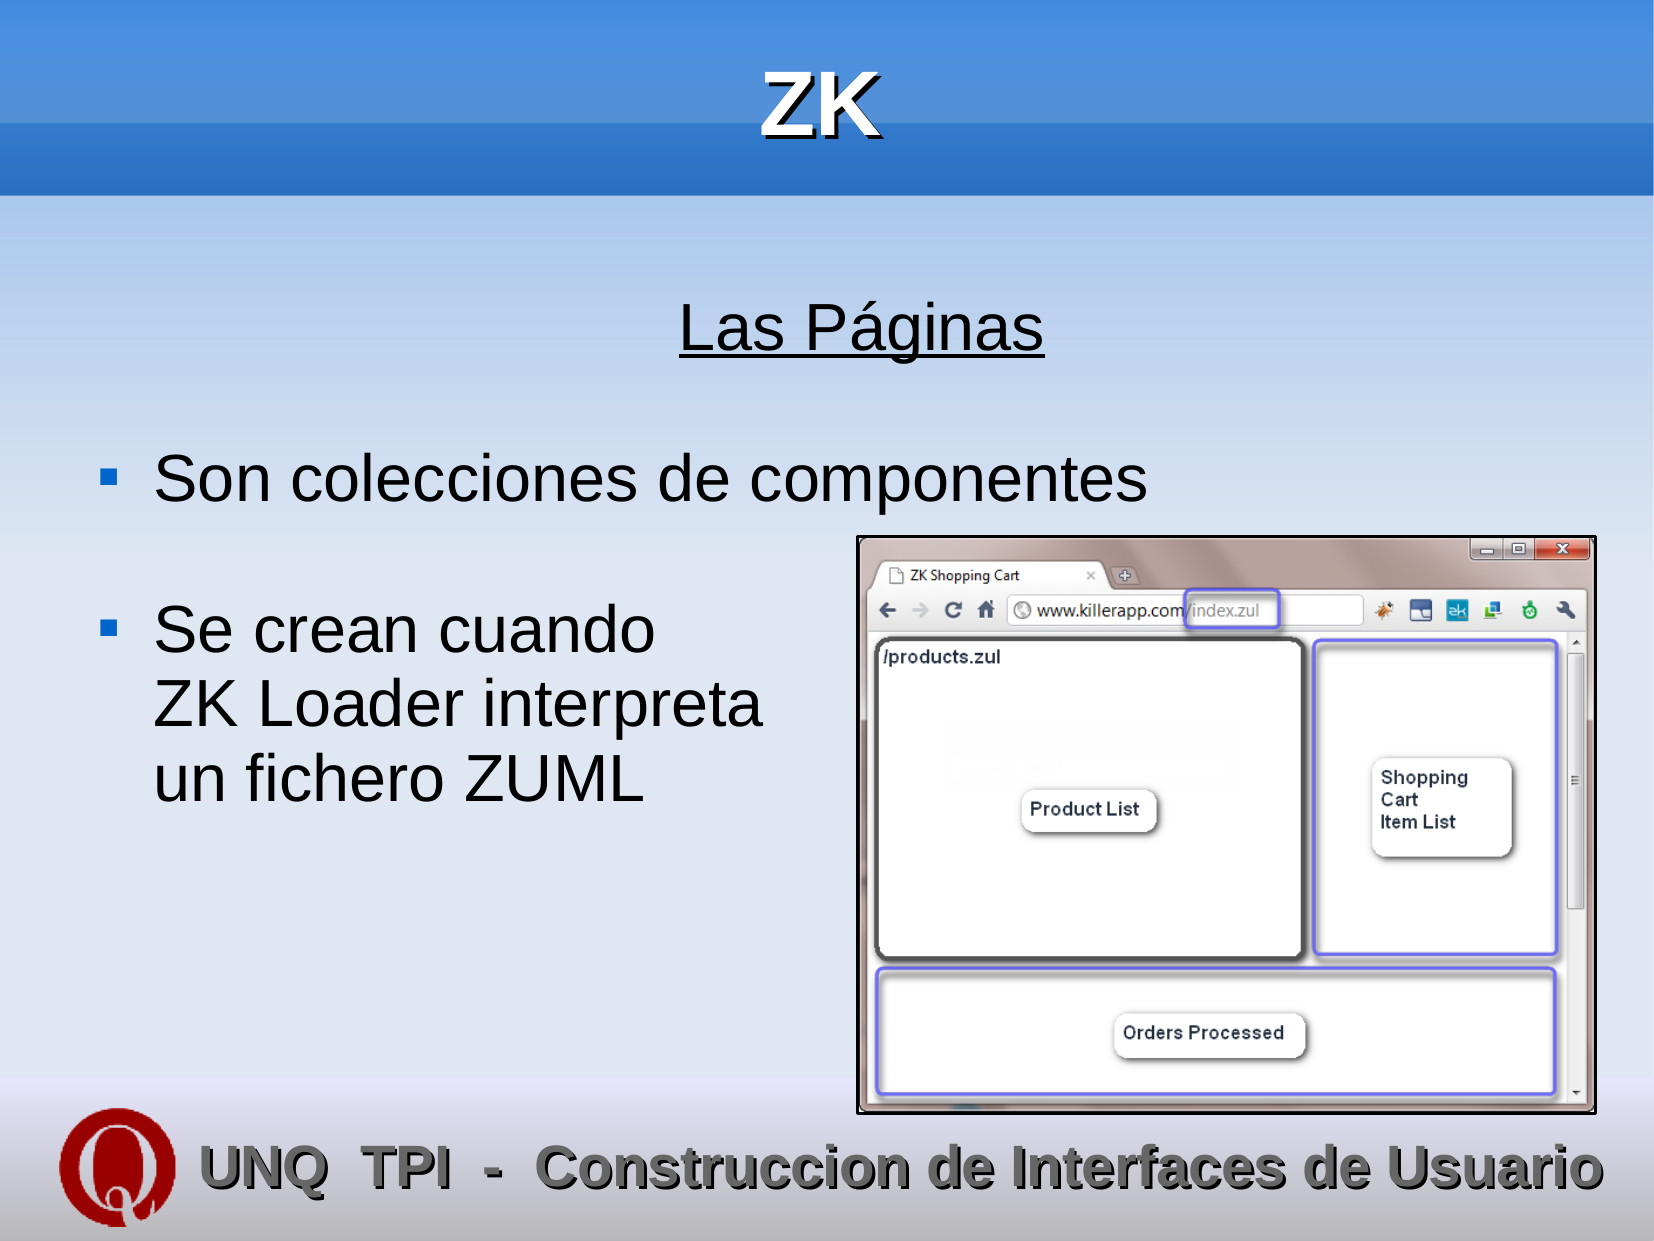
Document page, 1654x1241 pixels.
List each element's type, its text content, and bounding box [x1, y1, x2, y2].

picture [859, 537, 1595, 1113]
picture [59, 1108, 178, 1227]
title ZK [76, 0, 1566, 208]
title UNQ TPI - Construccion de Interfaces de Usuario [0, 1077, 1654, 1241]
list Las Páginas Son colecciones de componentes Se crean cuando ZK Loader interpreta un fichero ZUML [82, 290, 1571, 1077]
picture [0, 0, 1654, 1077]
